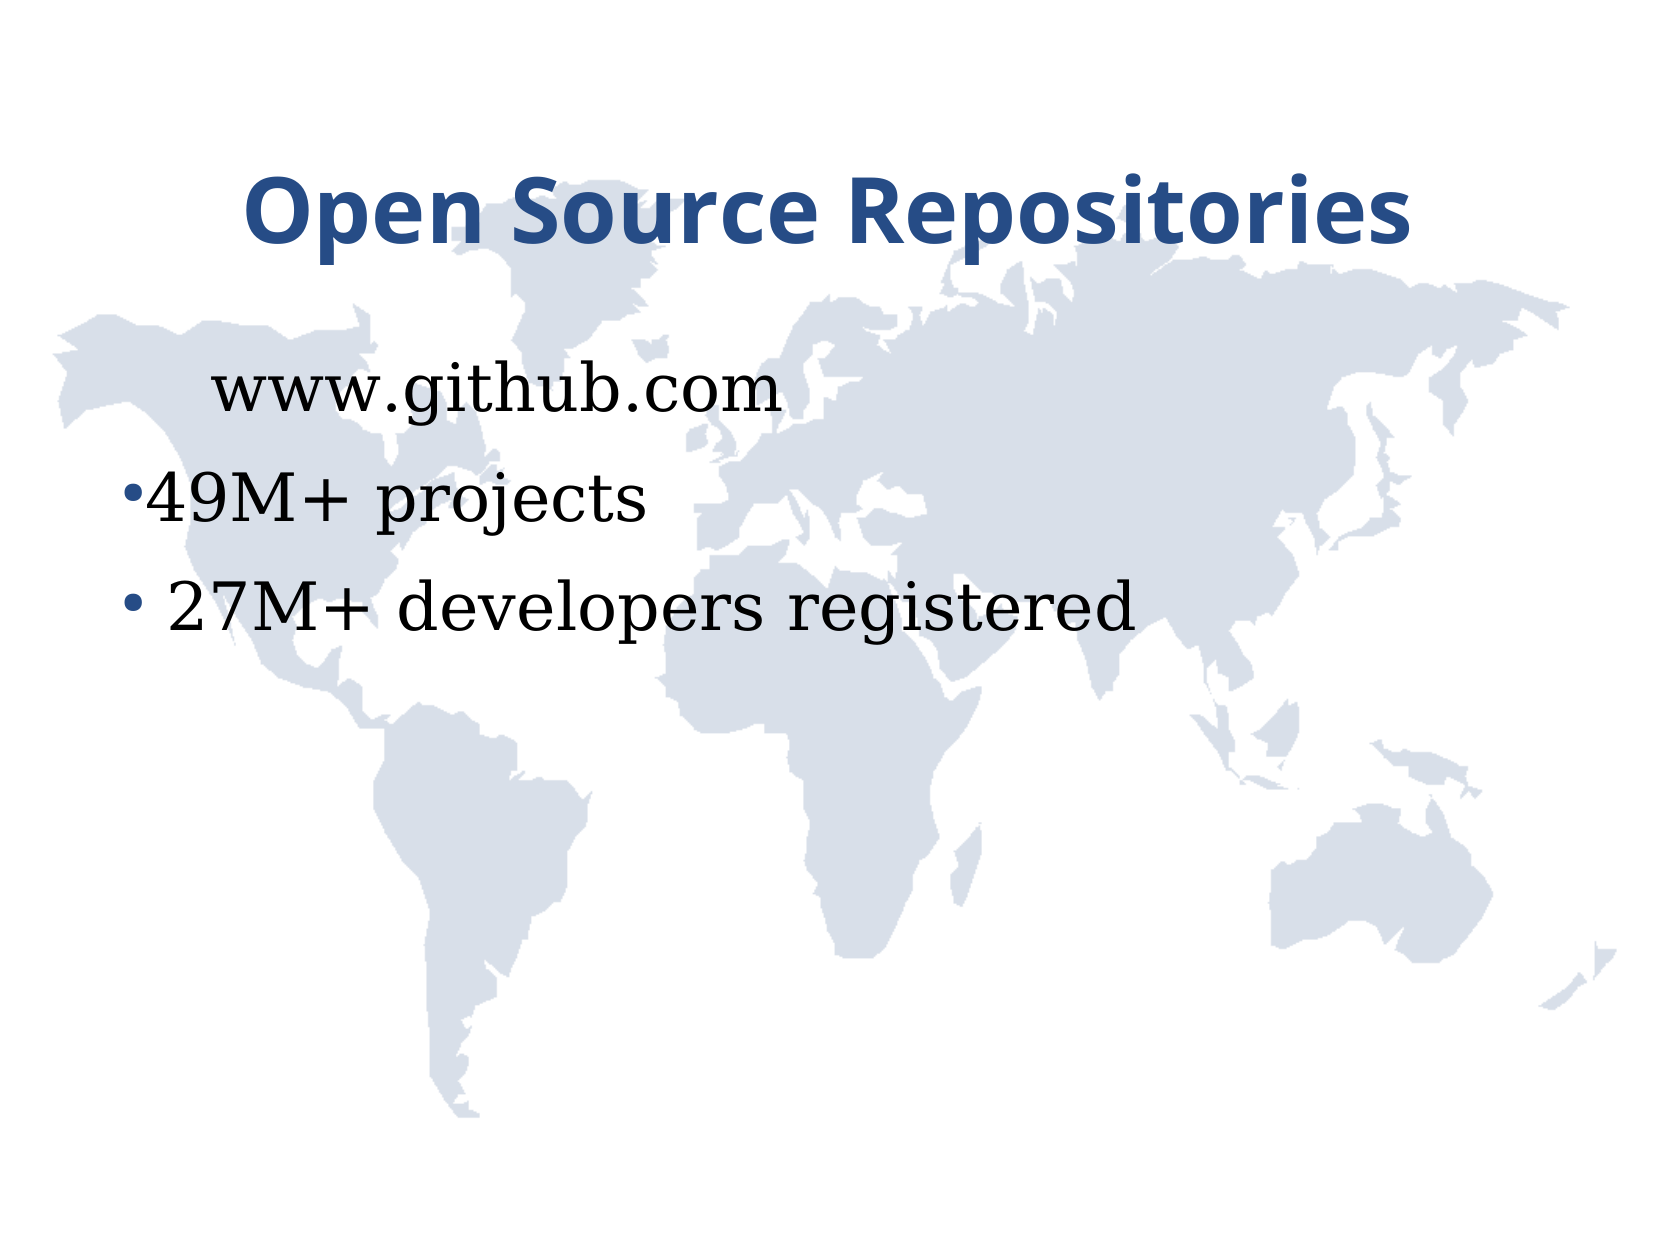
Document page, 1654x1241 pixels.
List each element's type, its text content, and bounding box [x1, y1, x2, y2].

list www.github.com 49M+ projects 27M+ developers registered [121, 344, 1534, 647]
title Open Source Repositories [121, 102, 1534, 310]
